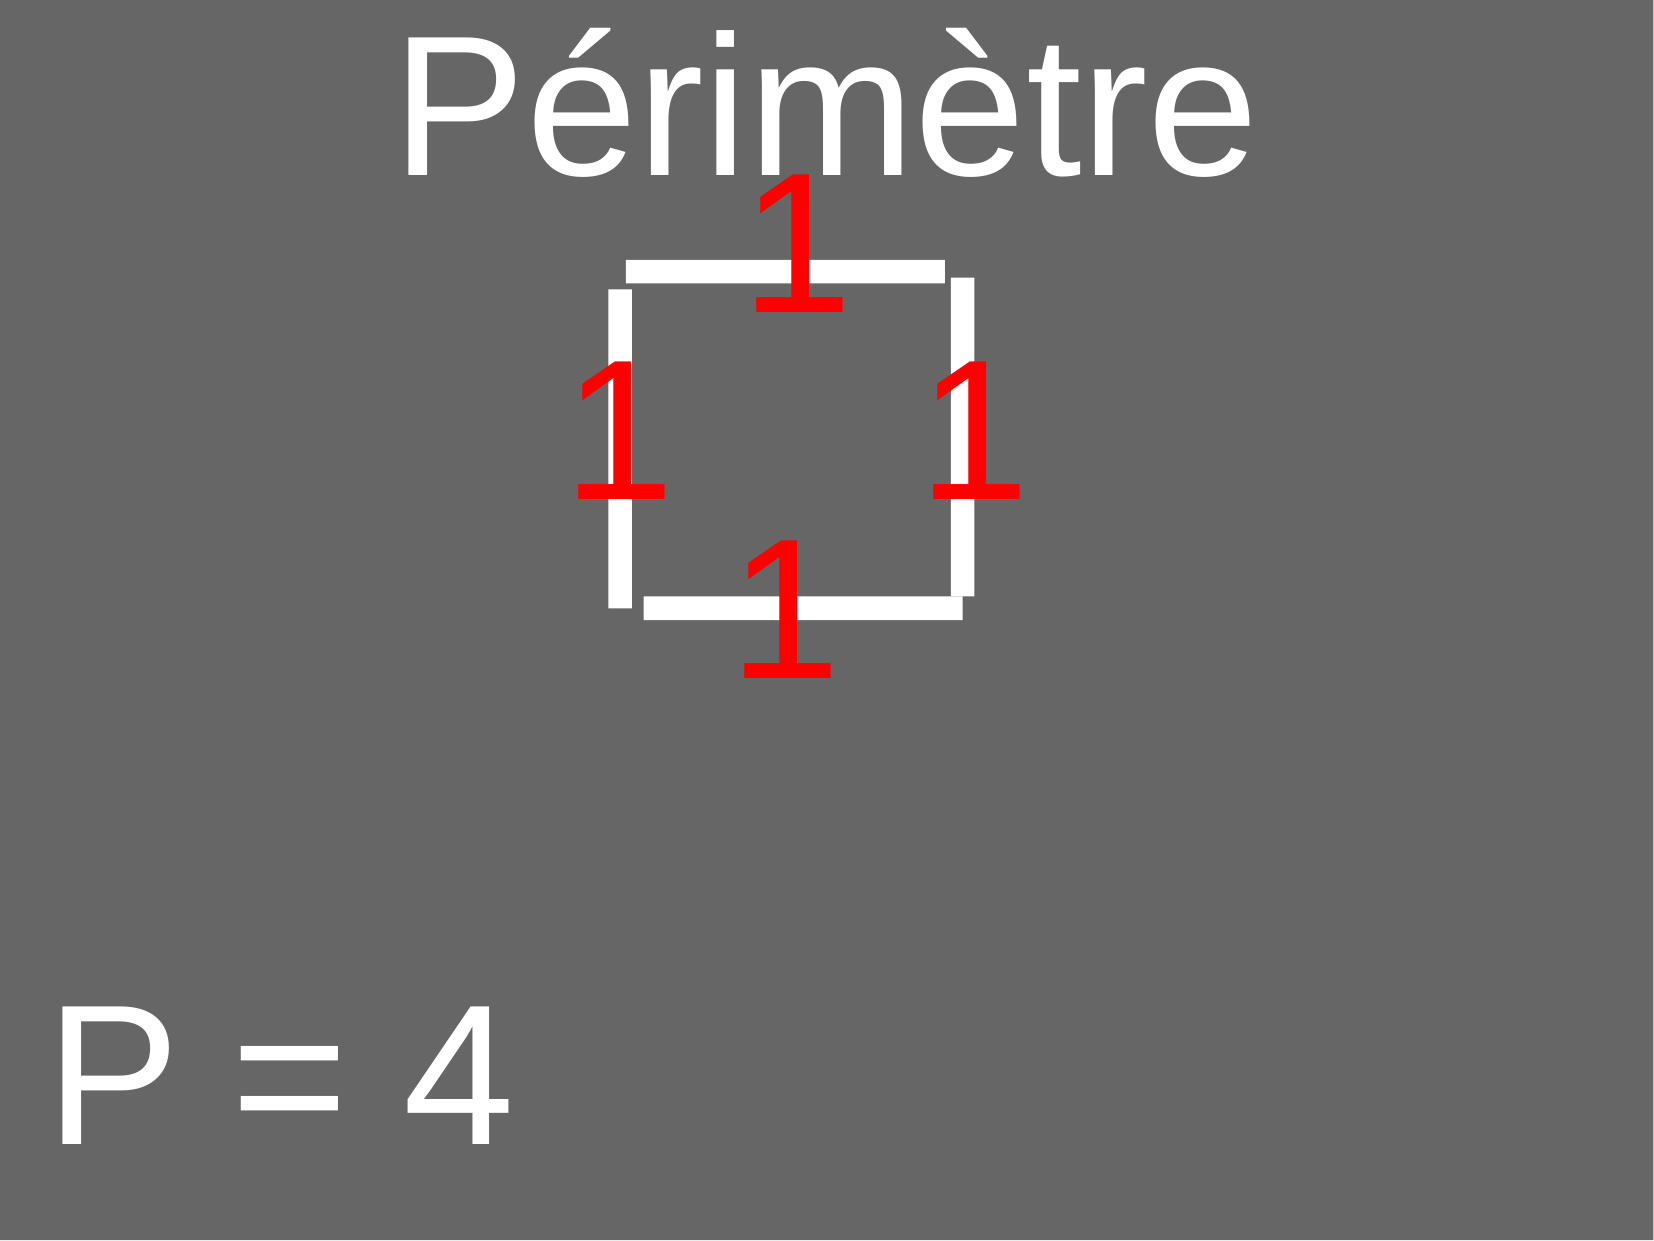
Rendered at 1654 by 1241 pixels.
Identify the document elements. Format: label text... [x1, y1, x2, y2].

text_box 1 [714, 490, 856, 729]
title Périmètre [353, 0, 1300, 237]
text_box 1 [903, 310, 1045, 550]
text_box [0, 0, 1654, 1241]
title P = 4 [46, 944, 993, 1205]
text_box 1 [549, 310, 691, 550]
text_box 1 [726, 124, 868, 363]
